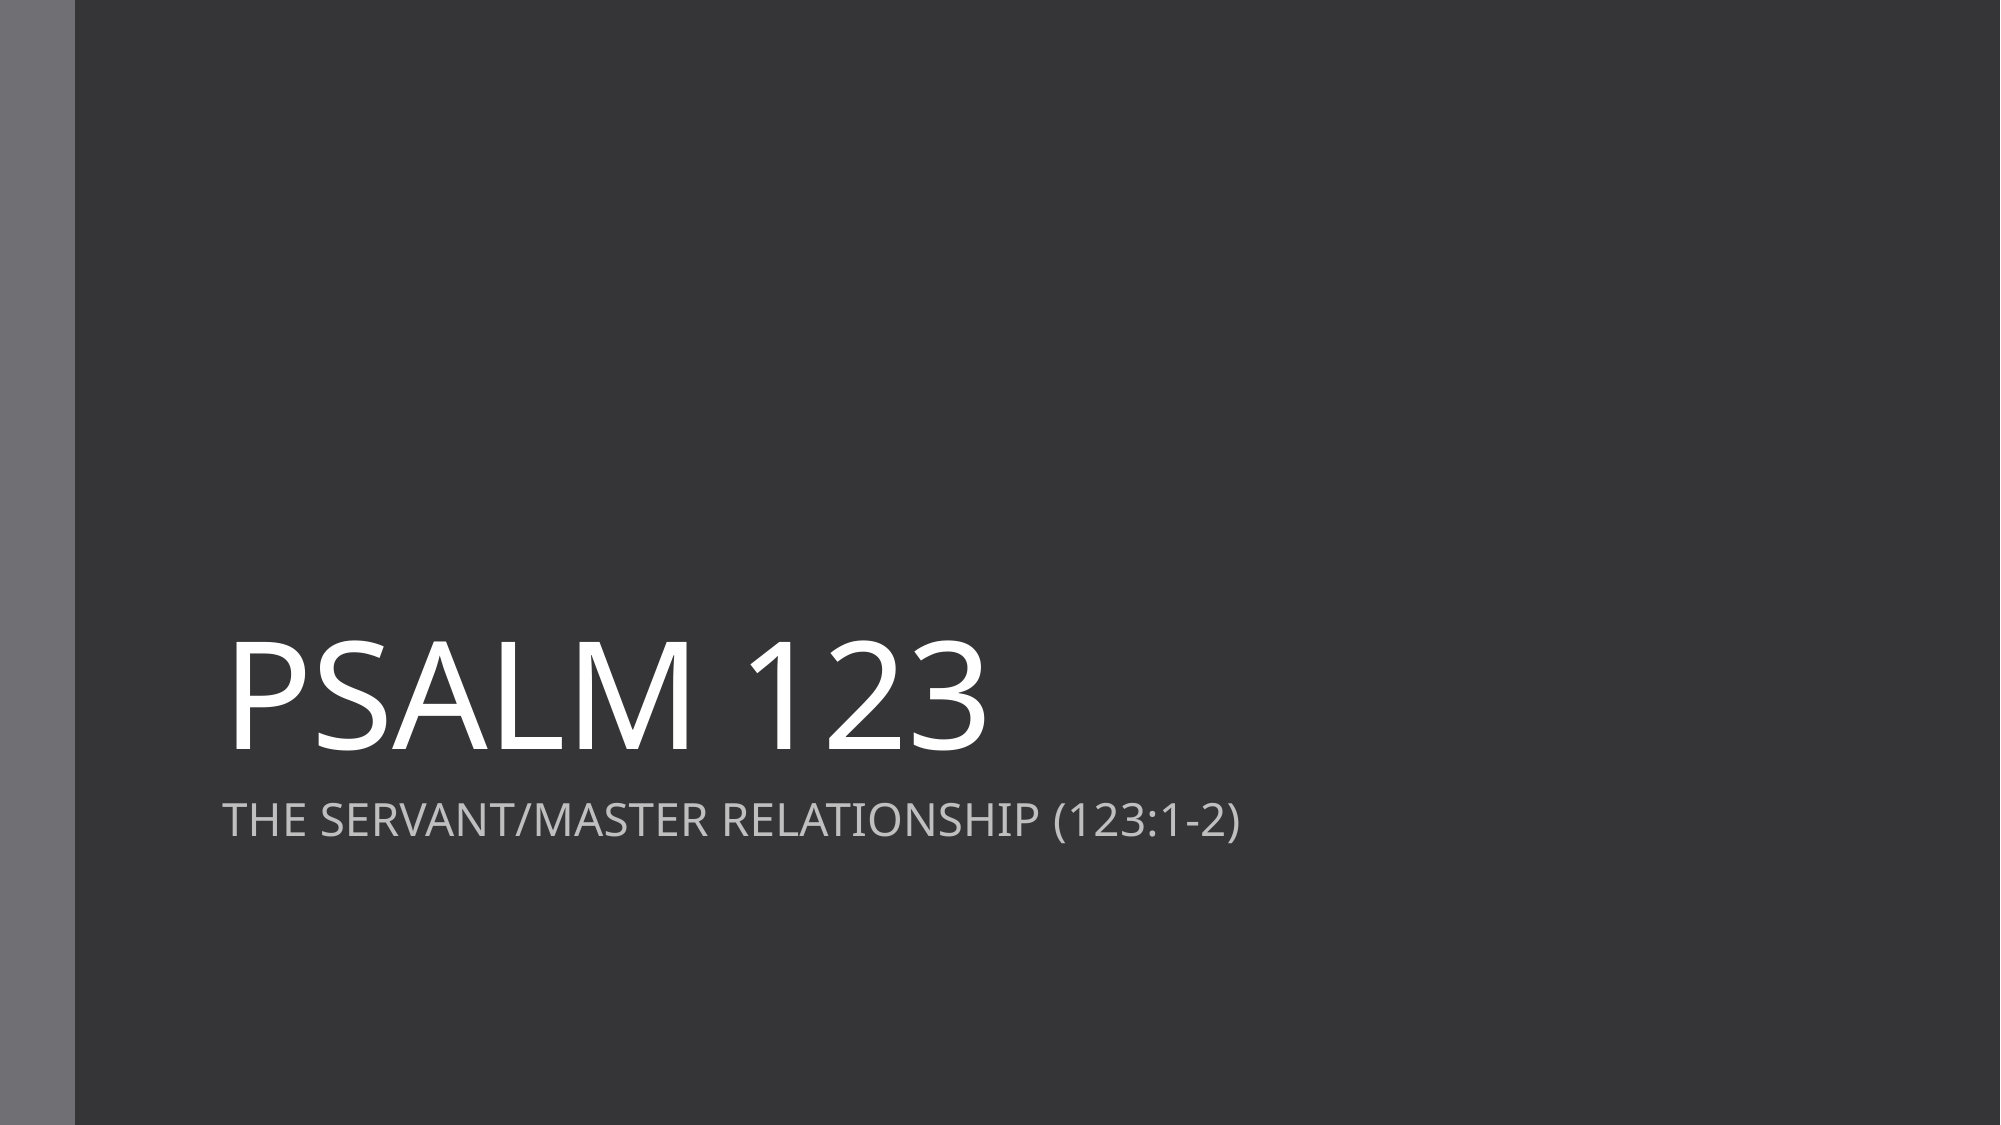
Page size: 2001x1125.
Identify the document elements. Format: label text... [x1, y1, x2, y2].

subtitle THE SERVANT/MASTER RELATIONSHIP (123:1-2) [206, 787, 1752, 1066]
title PSALM 123 [206, 124, 1752, 787]
